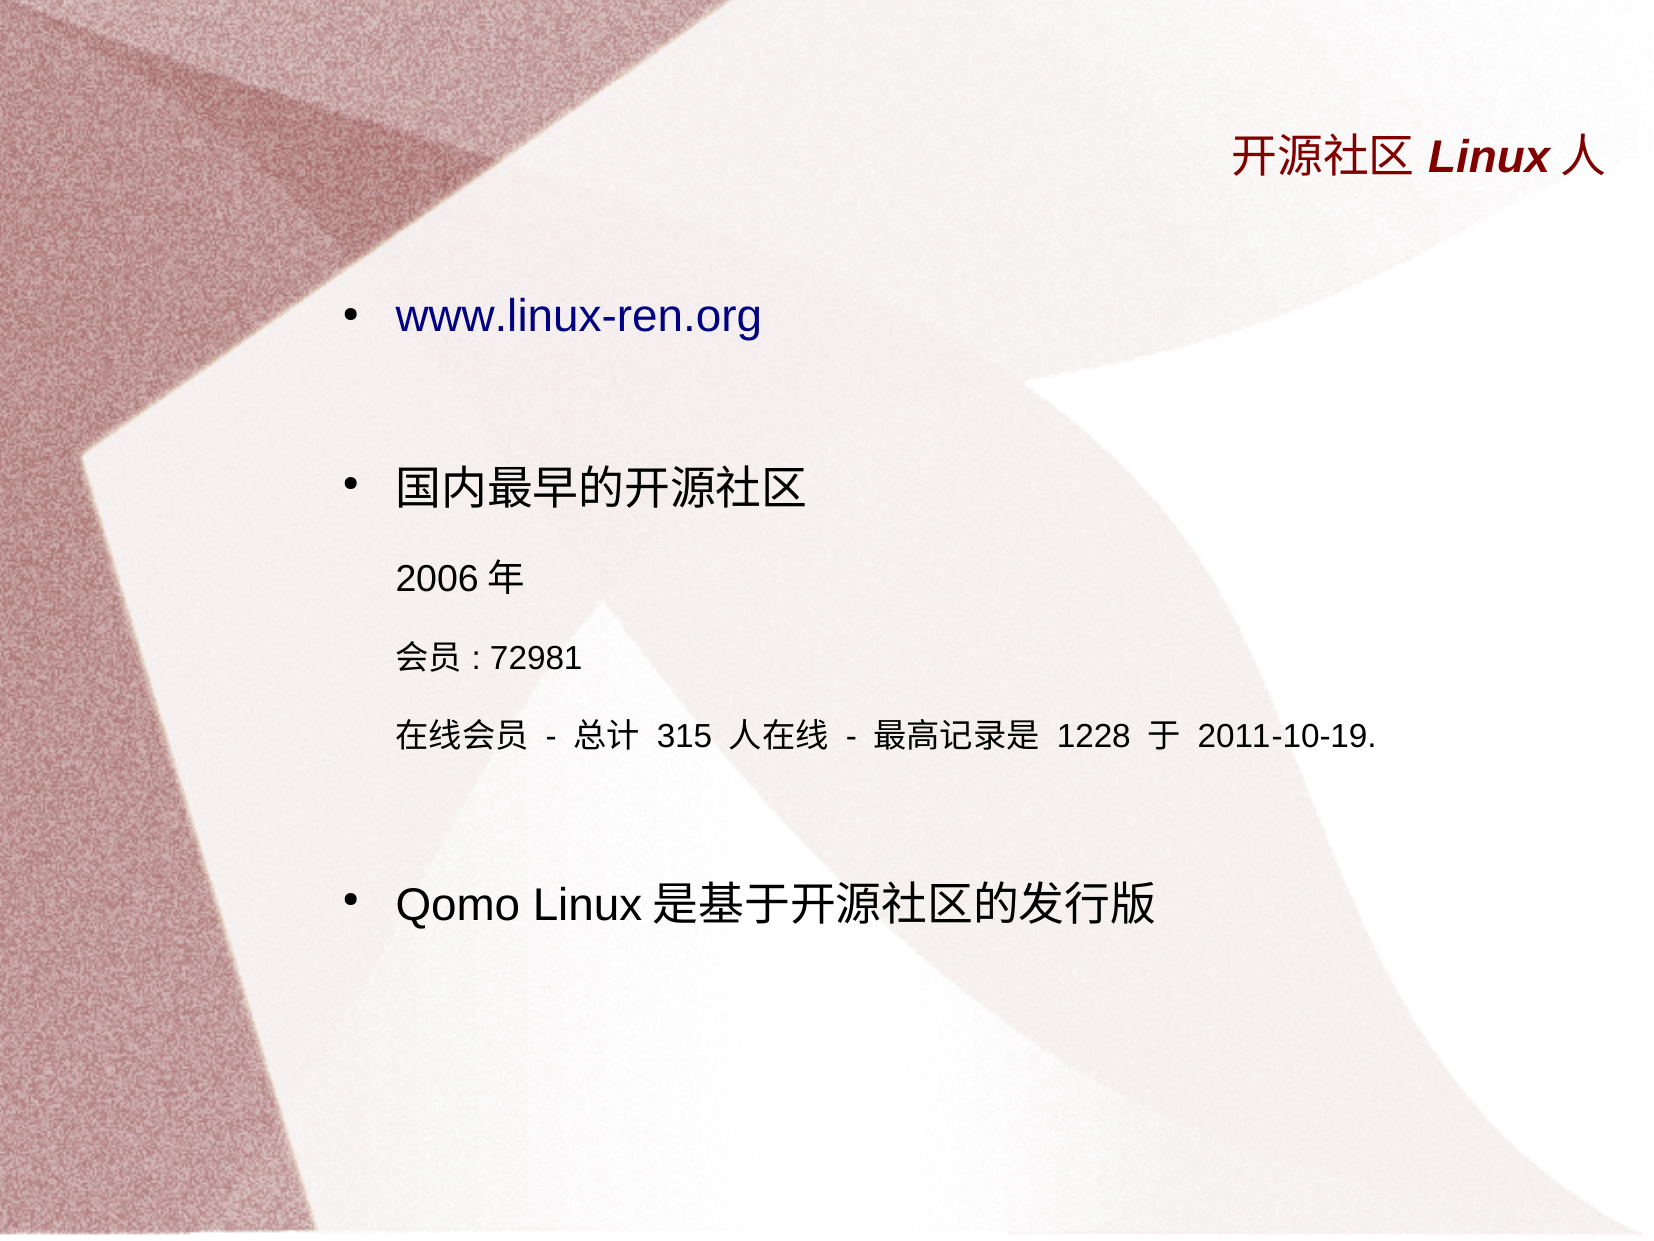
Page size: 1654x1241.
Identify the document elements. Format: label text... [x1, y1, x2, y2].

picture [0, 0, 1654, 1241]
title 开源社区Linux人 [596, 49, 1607, 257]
list www.linux-ren.org 国内最早的开源社区 2006年 会员: 72981 在线会员 - 总计 315 人在线 - 最高记录是 1228 于 2011-10-19. Qomo Linux是基于开源社区的发行版 [324, 290, 1601, 1010]
